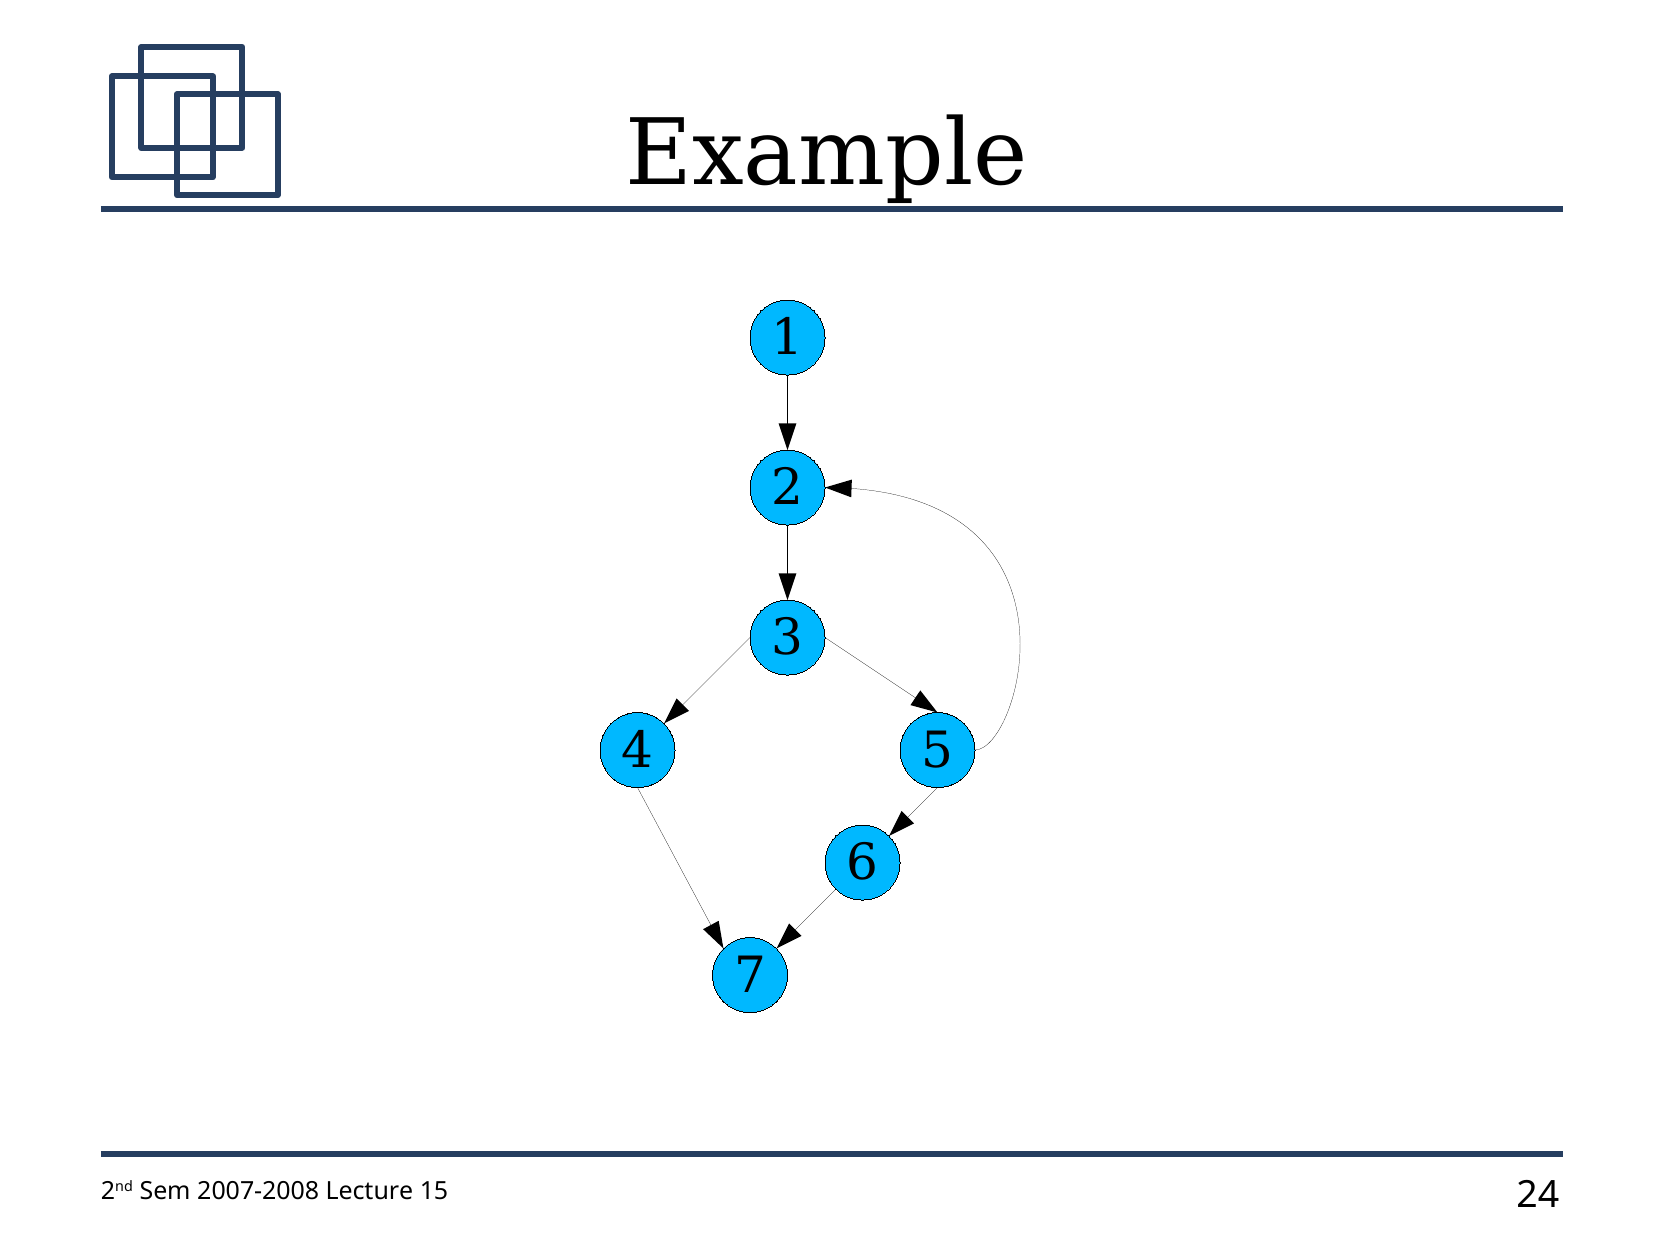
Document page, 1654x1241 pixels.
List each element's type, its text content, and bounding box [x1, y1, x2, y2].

text_box 6 [825, 825, 901, 901]
text_box 3 [750, 600, 826, 676]
text_box 7 [712, 937, 788, 1013]
title Example [82, 49, 1571, 257]
text_box 4 [600, 712, 676, 788]
text_box 5 [900, 712, 975, 788]
text_box 1 [750, 300, 826, 376]
text_box 2 [750, 450, 826, 526]
